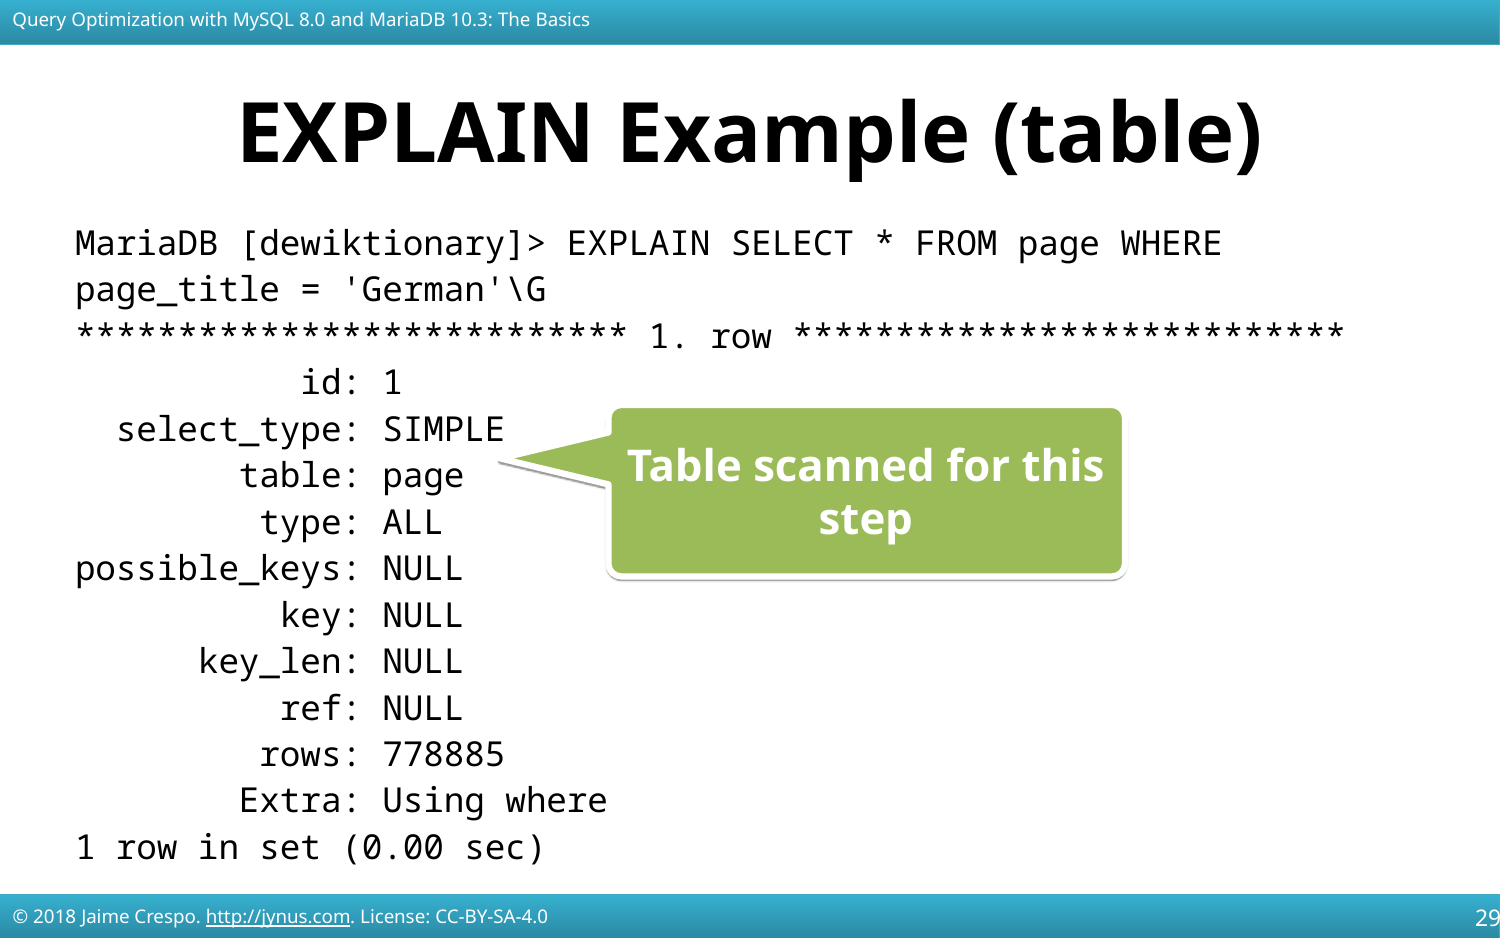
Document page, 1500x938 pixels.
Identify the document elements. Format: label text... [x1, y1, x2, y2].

text_box Table scanned for this step [500, 404, 1126, 577]
title EXPLAIN Example (table) [75, 41, 1425, 218]
list MariaDB [dewiktionary]> EXPLAIN SELECT * FROM page WHERE page_title = 'German'\G *************************** 1. row *************************** id: 1 select_type: SIMPLE table: page type: ALL possible_keys: NULL key: NULL key_len: NULL ref: NULL rows: 778885 Extra: Using where 1 row in set (0.00 sec) [75, 218, 1425, 876]
